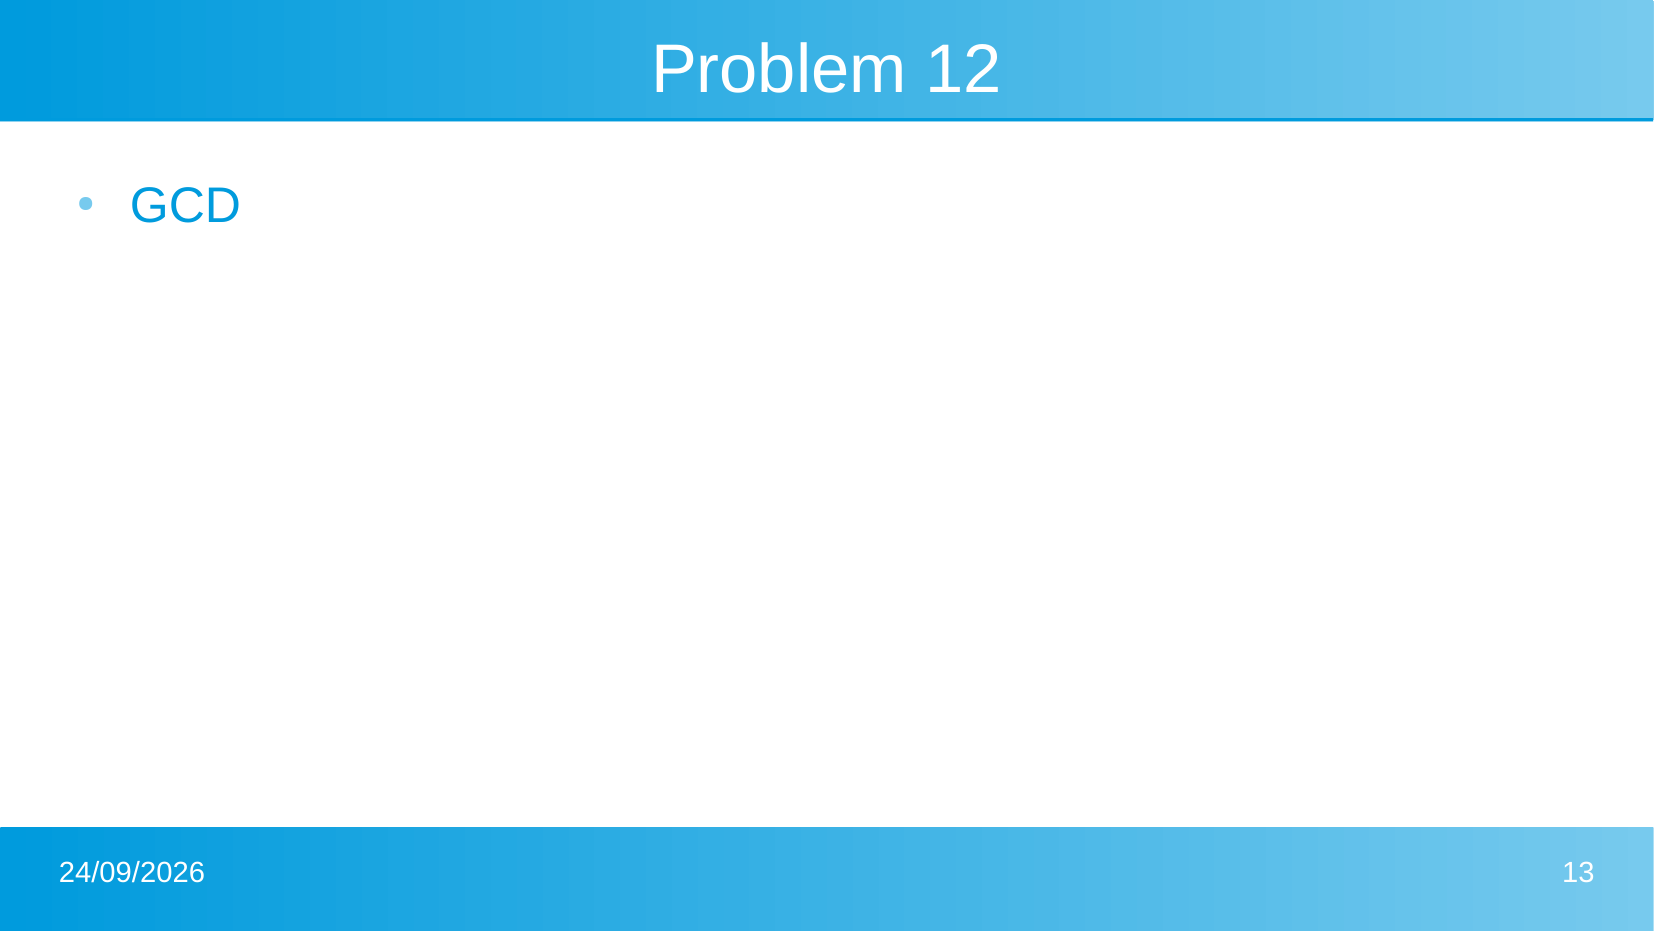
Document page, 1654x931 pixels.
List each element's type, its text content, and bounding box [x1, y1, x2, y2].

list GCD [59, 177, 1595, 768]
title Problem 12 [59, 29, 1595, 108]
